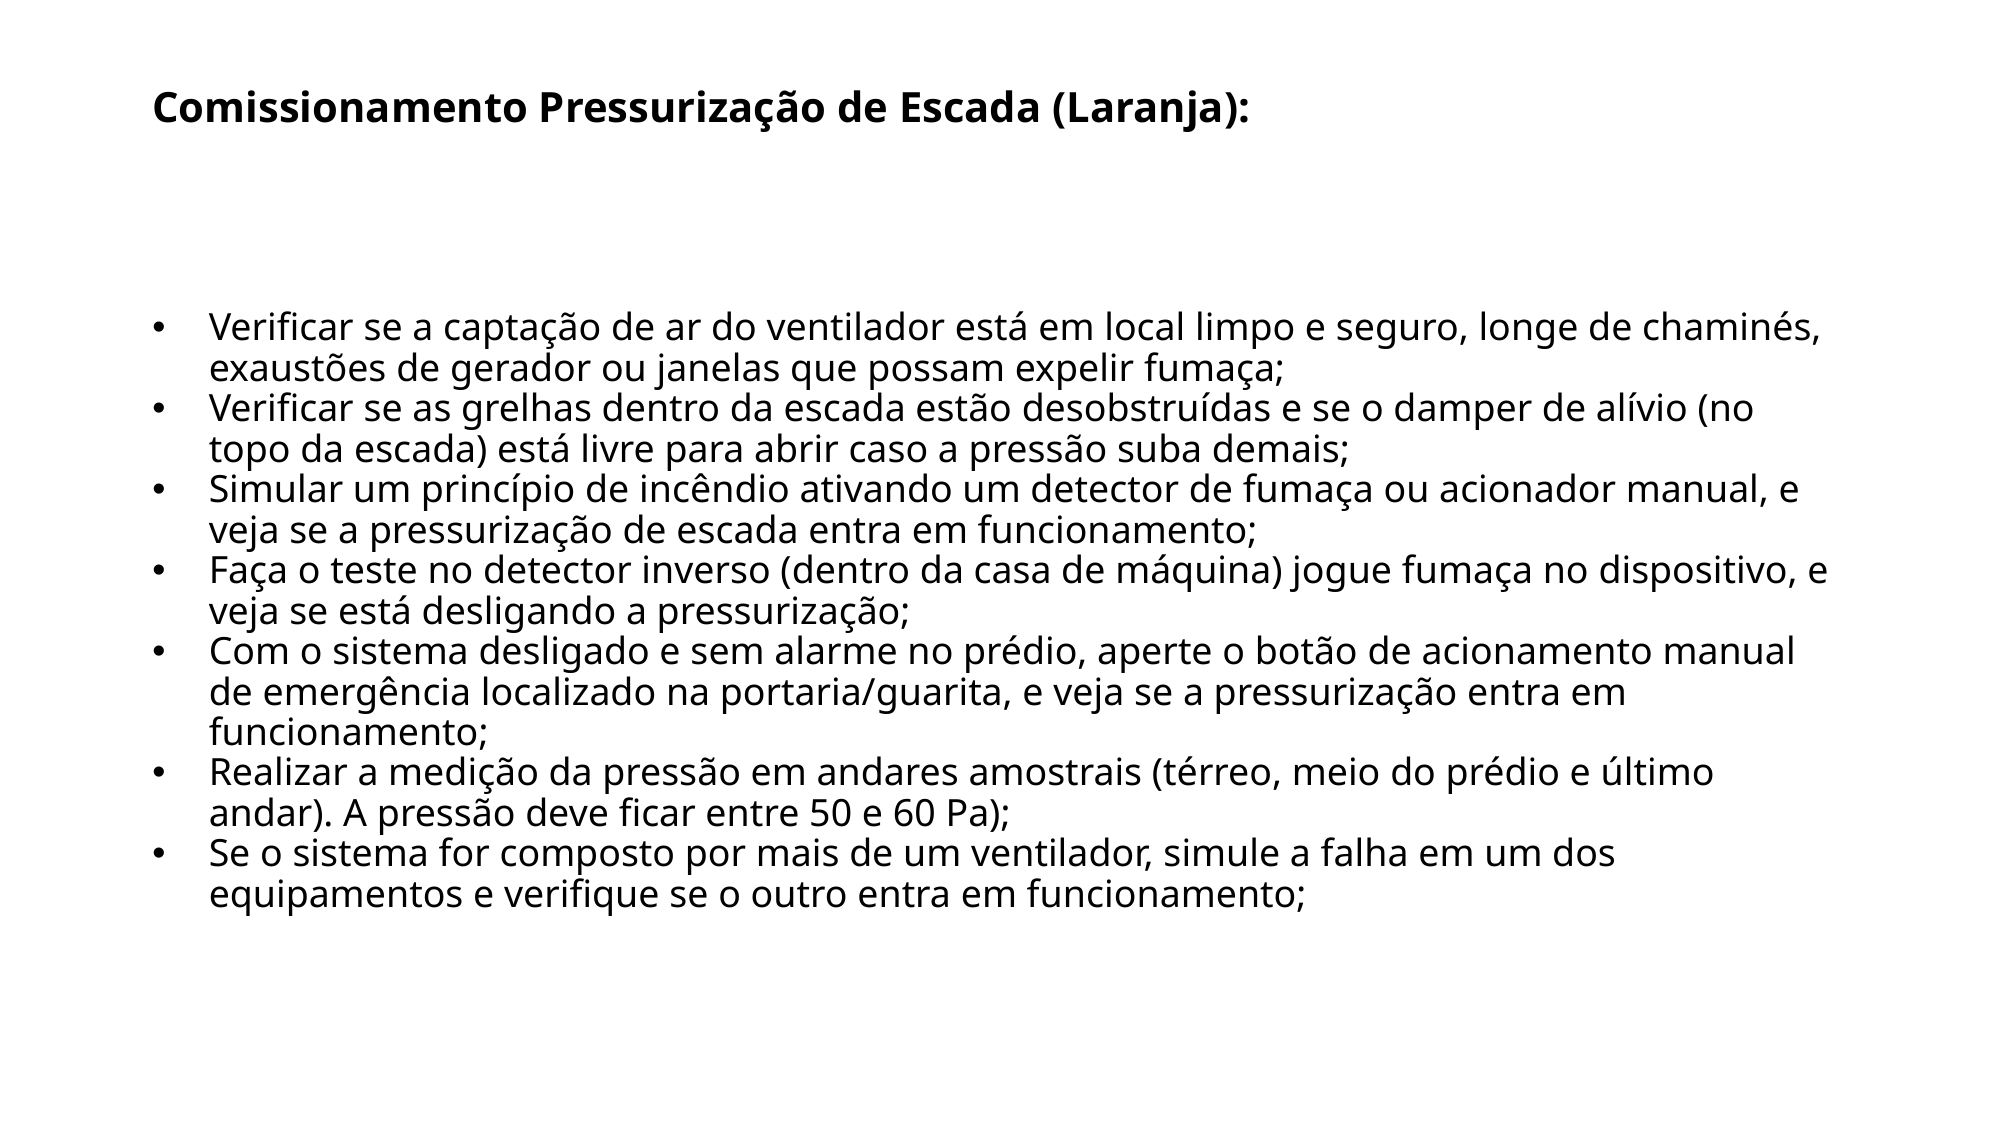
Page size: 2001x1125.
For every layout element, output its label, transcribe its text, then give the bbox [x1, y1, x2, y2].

title Comissionamento Pressurização de Escada (Laranja): [137, 60, 1863, 158]
text_box Verificar se a captação de ar do ventilador está em local limpo e seguro, longe de chaminés, exaustões de gerador ou janelas que possam expelir fumaça; Verificar se as grelhas dentro da escada estão desobstruídas e se o damper de alívio (no topo da escada) está livre para abrir caso a pressão suba demais; Simular um princípio de incêndio ativando um detector de fumaça ou acionador manual, e veja se a pressurização de escada entra em funcionamento; Faça o teste no detector inverso (dentro da casa de máquina) jogue fumaça no dispositivo, e veja se está desligando a pressurização; Com o sistema desligado e sem alarme no prédio, aperte o botão de acionamento manual de emergência localizado na portaria/guarita, e veja se a pressurização entra em funcionamento; Realizar a medição da pressão em andares amostrais (térreo, meio do prédio e último andar). A pressão deve ficar entre 50 e 60 Pa); Se o sistema for composto por mais de um ventilador, simule a falha em um dos equipamentos e verifique se o outro entra em funcionamento; [137, 158, 1863, 1065]
